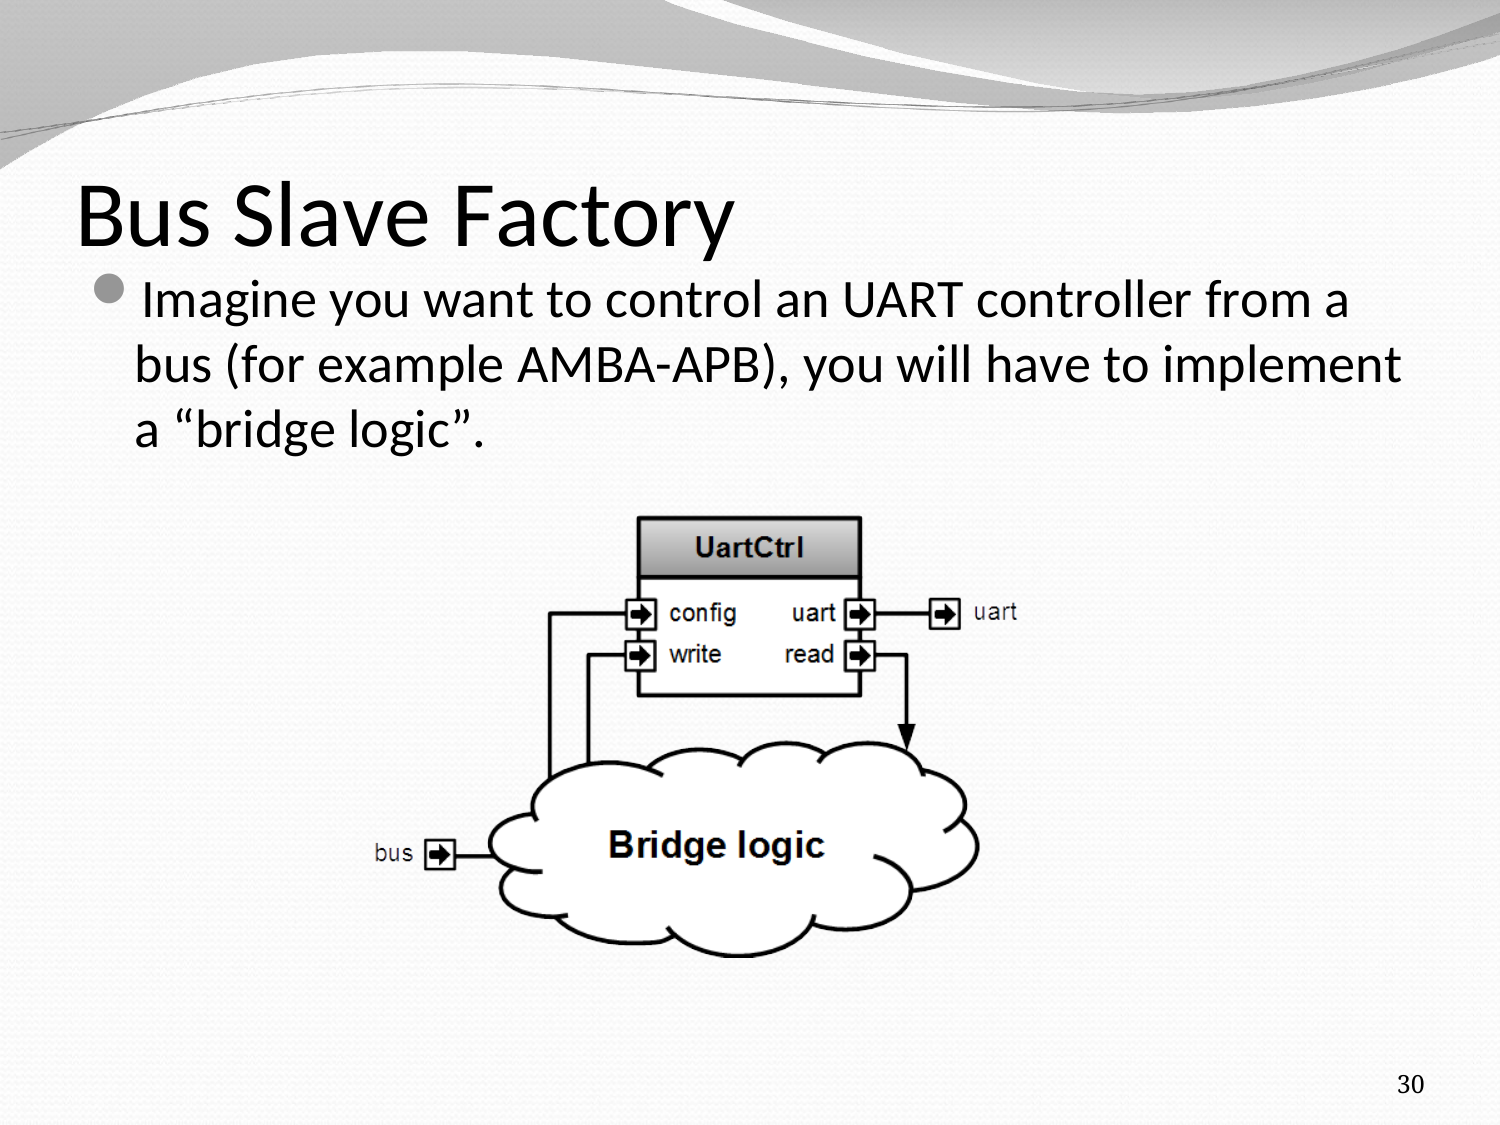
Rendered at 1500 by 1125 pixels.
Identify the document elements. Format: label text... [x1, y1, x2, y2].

list Imagine you want to control an UART controller from a bus (for example AMBA-APB), you will have to implement a “bridge logic”. [75, 266, 1426, 976]
title Bus Slave Factory [75, 78, 1426, 266]
picture [0, 0, 1500, 1125]
text_box <numéro> [1299, 1042, 1426, 1103]
